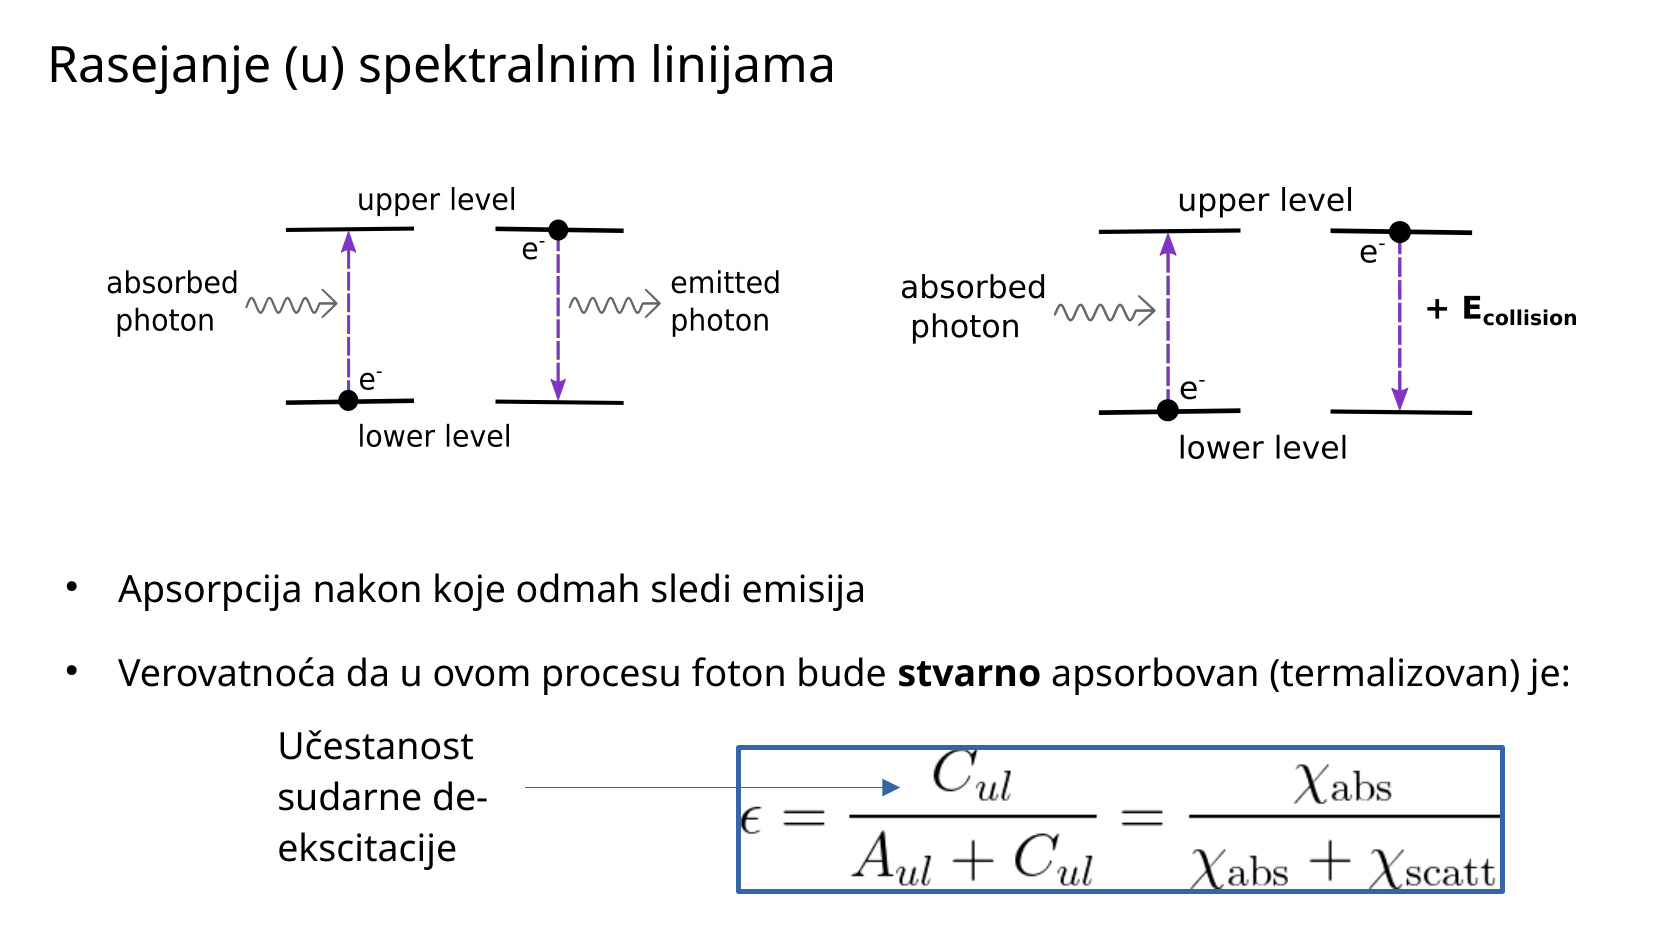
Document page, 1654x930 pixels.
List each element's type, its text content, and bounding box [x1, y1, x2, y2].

title Rasejanje (u) spektralnim linijama [47, 13, 1613, 113]
text_box Učestanost sudarne de-ekscitacije [262, 712, 563, 861]
picture [106, 187, 781, 447]
picture [740, 750, 1501, 890]
list Apsorpcija nakon koje odmah sledi emisija Verovatnoća da u ovom procesu foton bude stvarno apsorbovan (termalizovan) je: [47, 562, 1613, 901]
picture [900, 187, 1576, 459]
